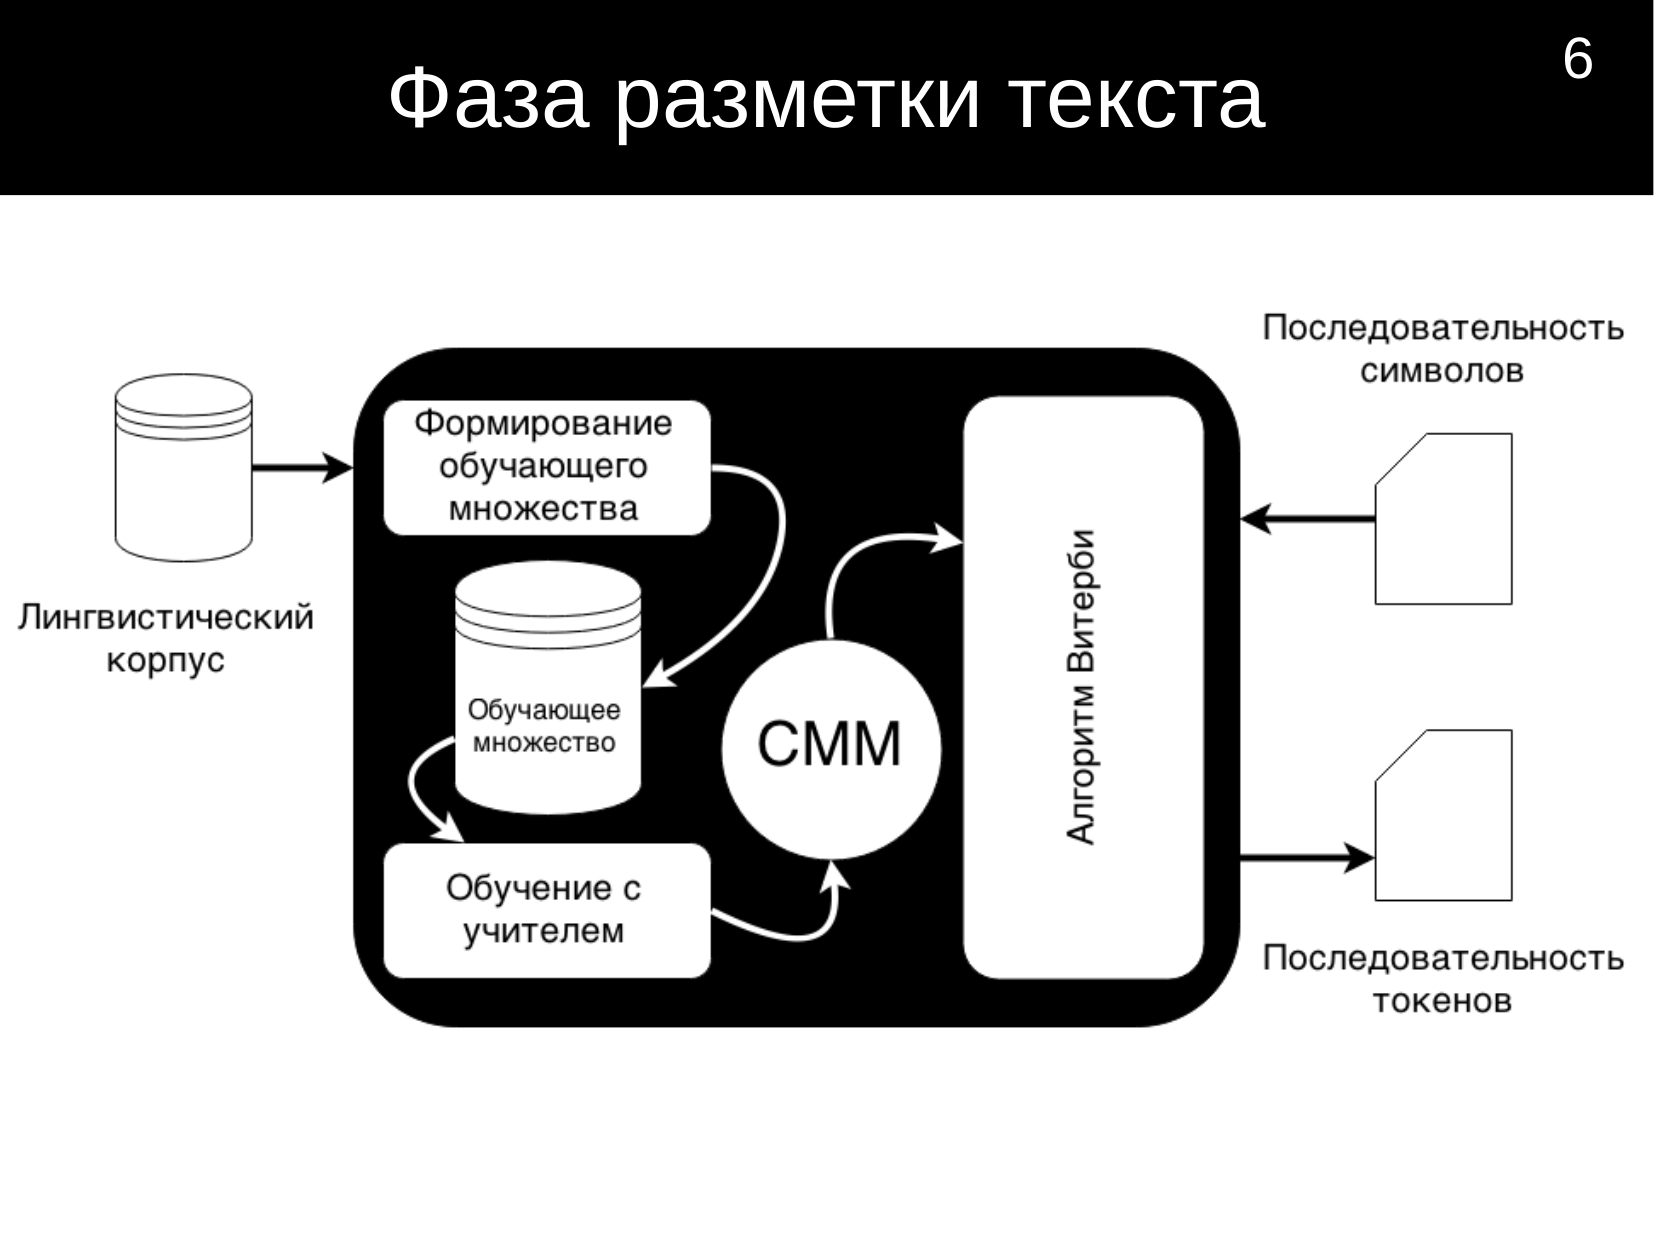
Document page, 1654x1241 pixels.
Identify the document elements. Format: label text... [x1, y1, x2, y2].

text_box <number> [1547, 18, 1623, 109]
title Фаза разметки текста [0, 0, 1654, 196]
picture [0, 280, 1651, 1055]
